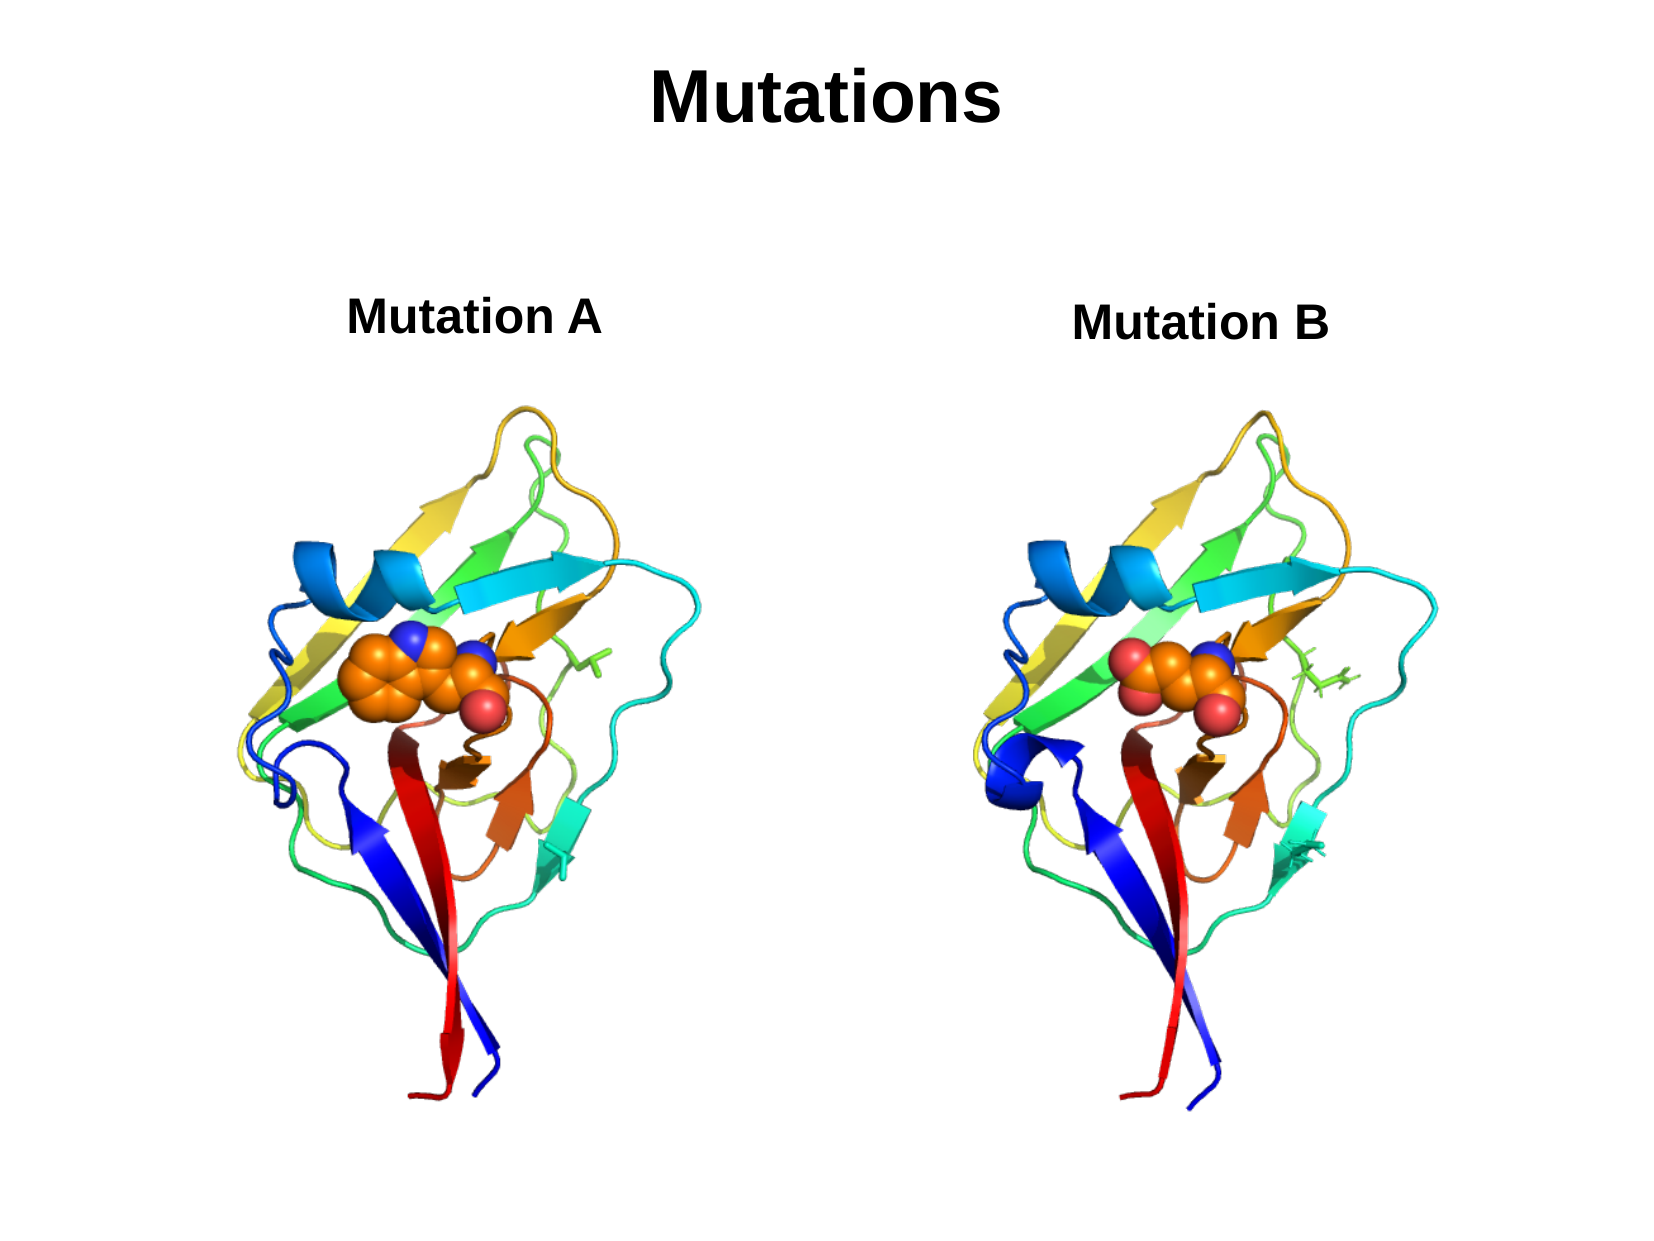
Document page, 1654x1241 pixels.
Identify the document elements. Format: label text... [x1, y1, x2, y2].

text_box Mutations [0, 47, 1654, 146]
picture [137, 374, 770, 1133]
picture [872, 374, 1505, 1133]
text_box Mutation A [294, 280, 655, 352]
text_box Mutation B [1020, 286, 1381, 358]
